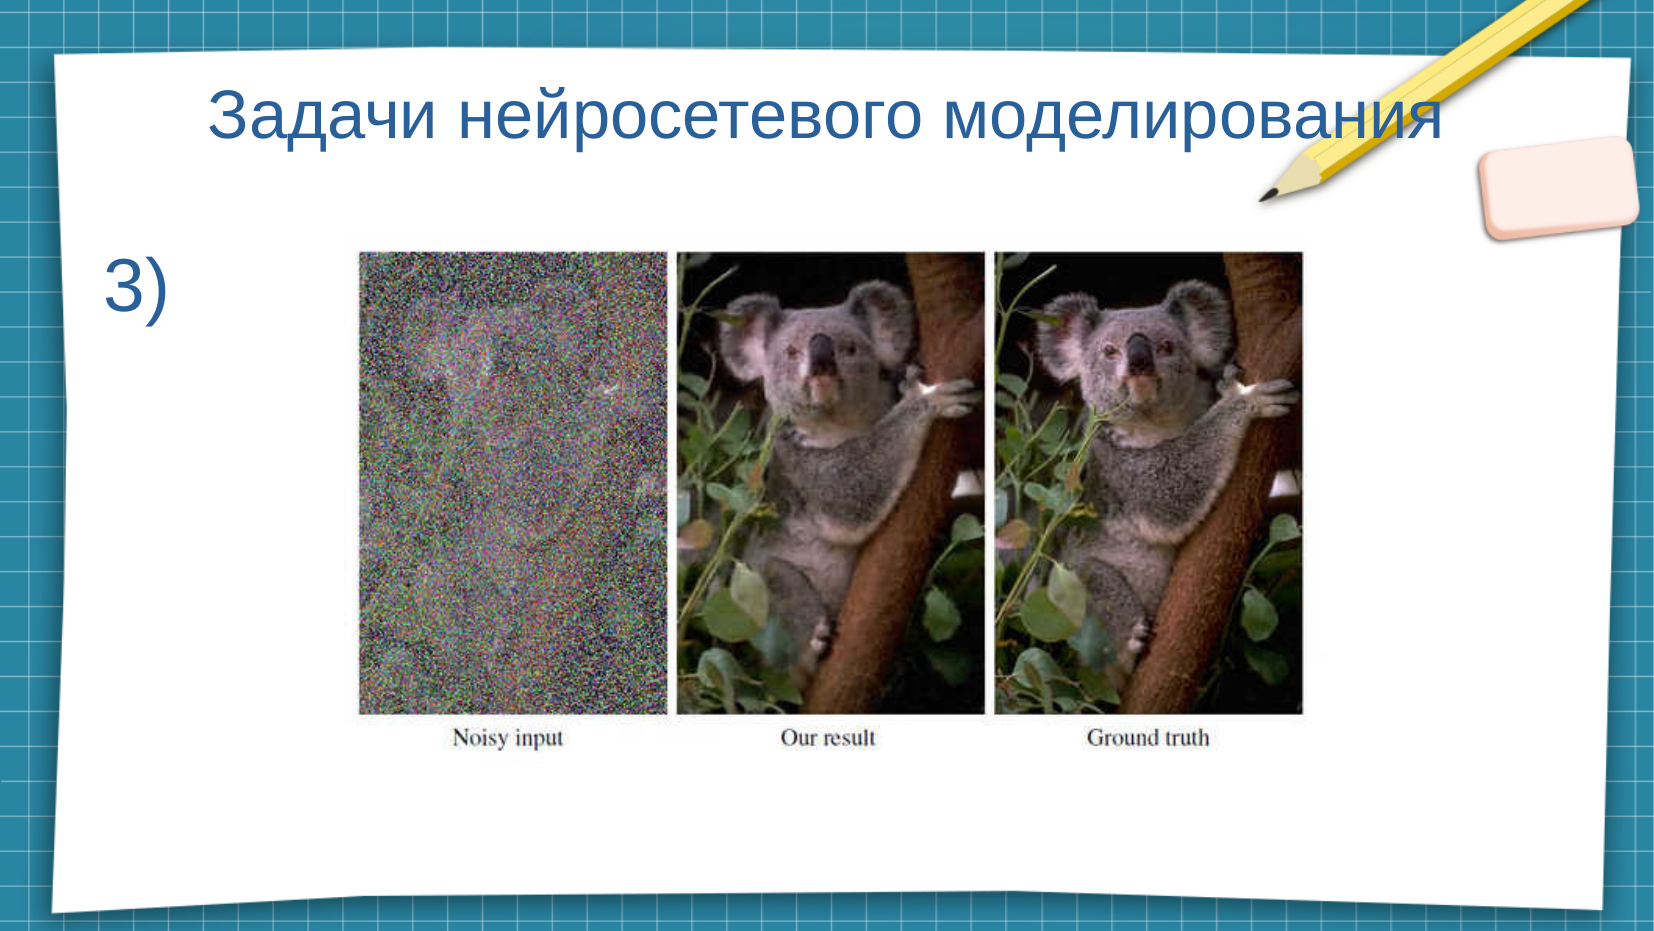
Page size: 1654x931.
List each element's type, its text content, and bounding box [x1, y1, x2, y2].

text_box 3) [88, 236, 185, 336]
picture [0, 0, 1654, 931]
title Задачи нейросетевого моделирования [82, 37, 1571, 193]
